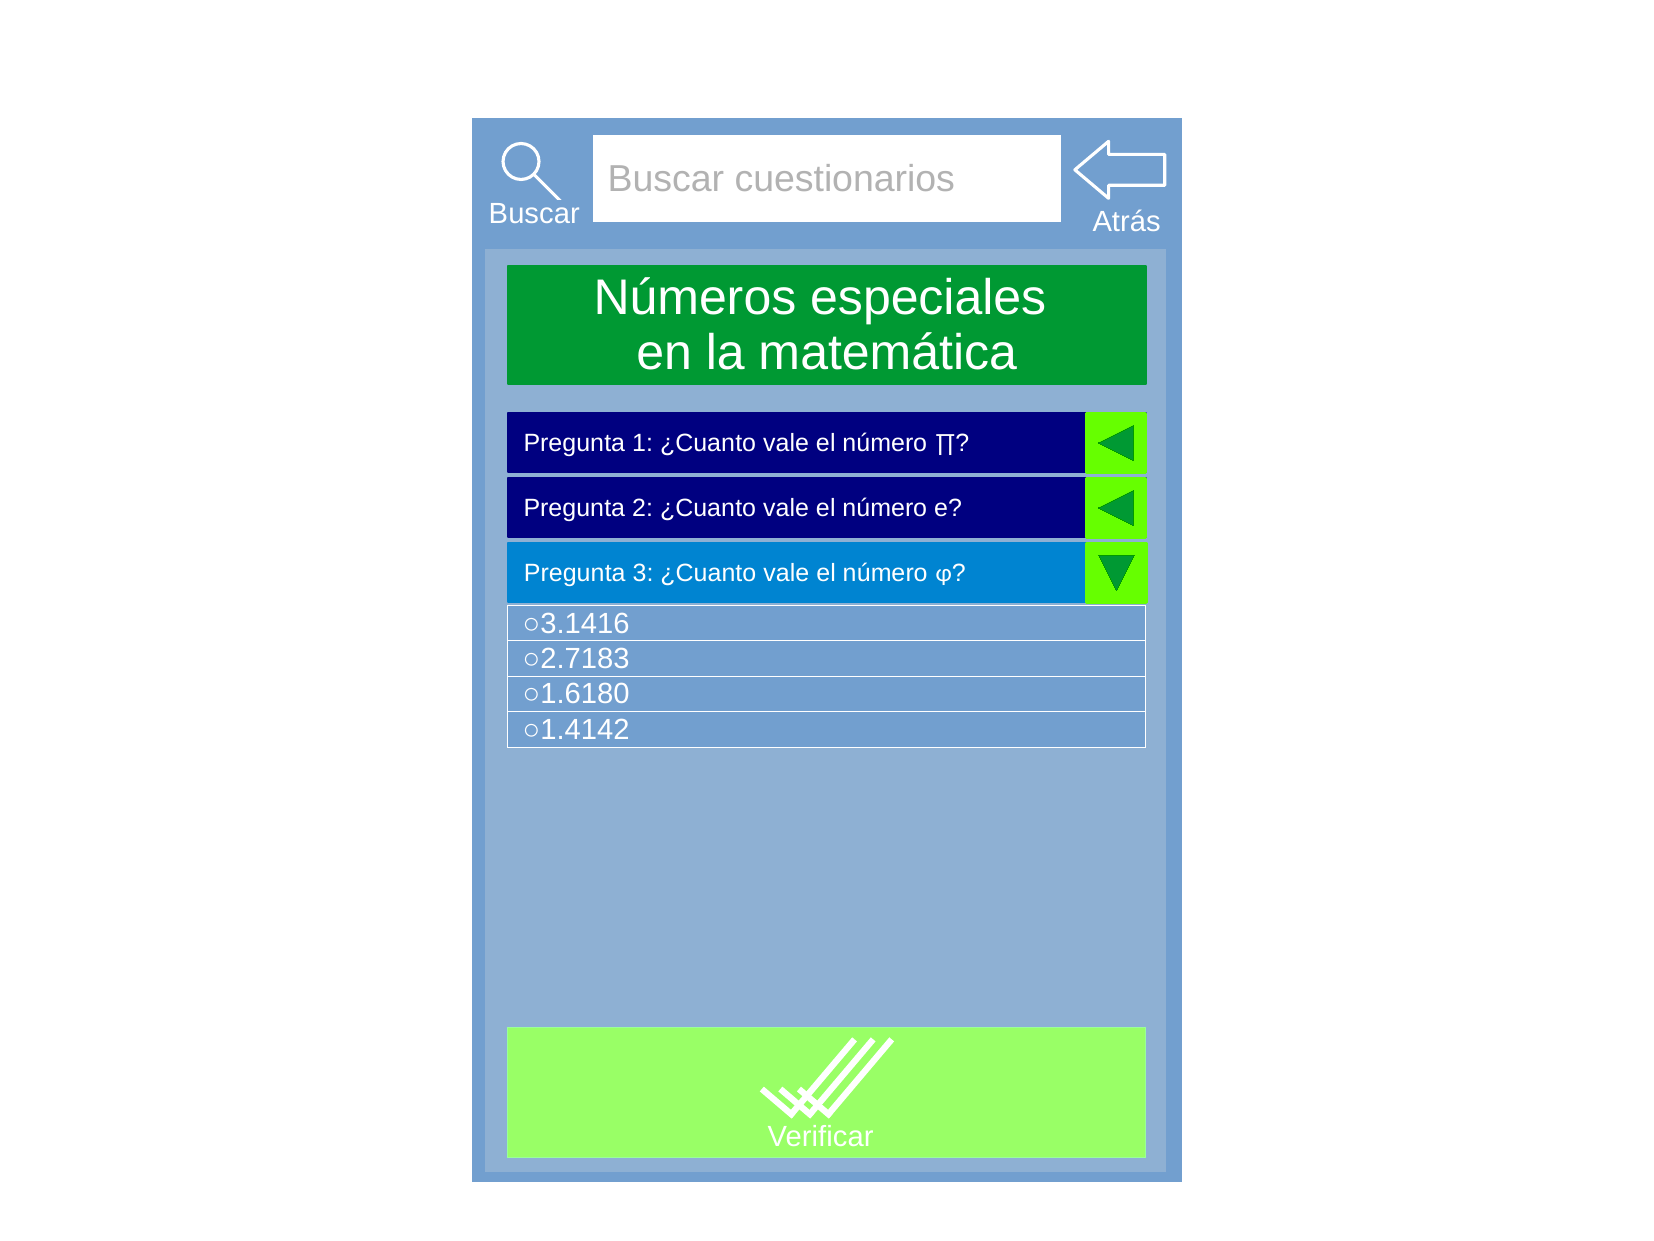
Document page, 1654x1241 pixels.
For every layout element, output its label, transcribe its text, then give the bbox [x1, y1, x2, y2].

text_box ○1.4142 [507, 711, 1146, 748]
text_box Pregunta 2: ¿Cuanto vale el número e? [507, 478, 1086, 538]
text_box Buscar [485, 201, 584, 225]
text_box ○1.6180 [507, 676, 1146, 711]
text_box Atrás [1074, 209, 1179, 233]
text_box Buscar cuestionarios [590, 132, 1063, 225]
text_box ○3.1416 [507, 605, 1146, 640]
text_box ○2.7183 [507, 640, 1146, 676]
text_box Verificar [732, 1116, 910, 1157]
text_box [472, 118, 1182, 1182]
text_box Números especiales en la matemática [507, 265, 1146, 384]
text_box Pregunta 1: ¿Cuanto vale el número ∏? [507, 413, 1086, 473]
text_box Pregunta 3: ¿Cuanto vale el número φ? [508, 543, 1086, 603]
